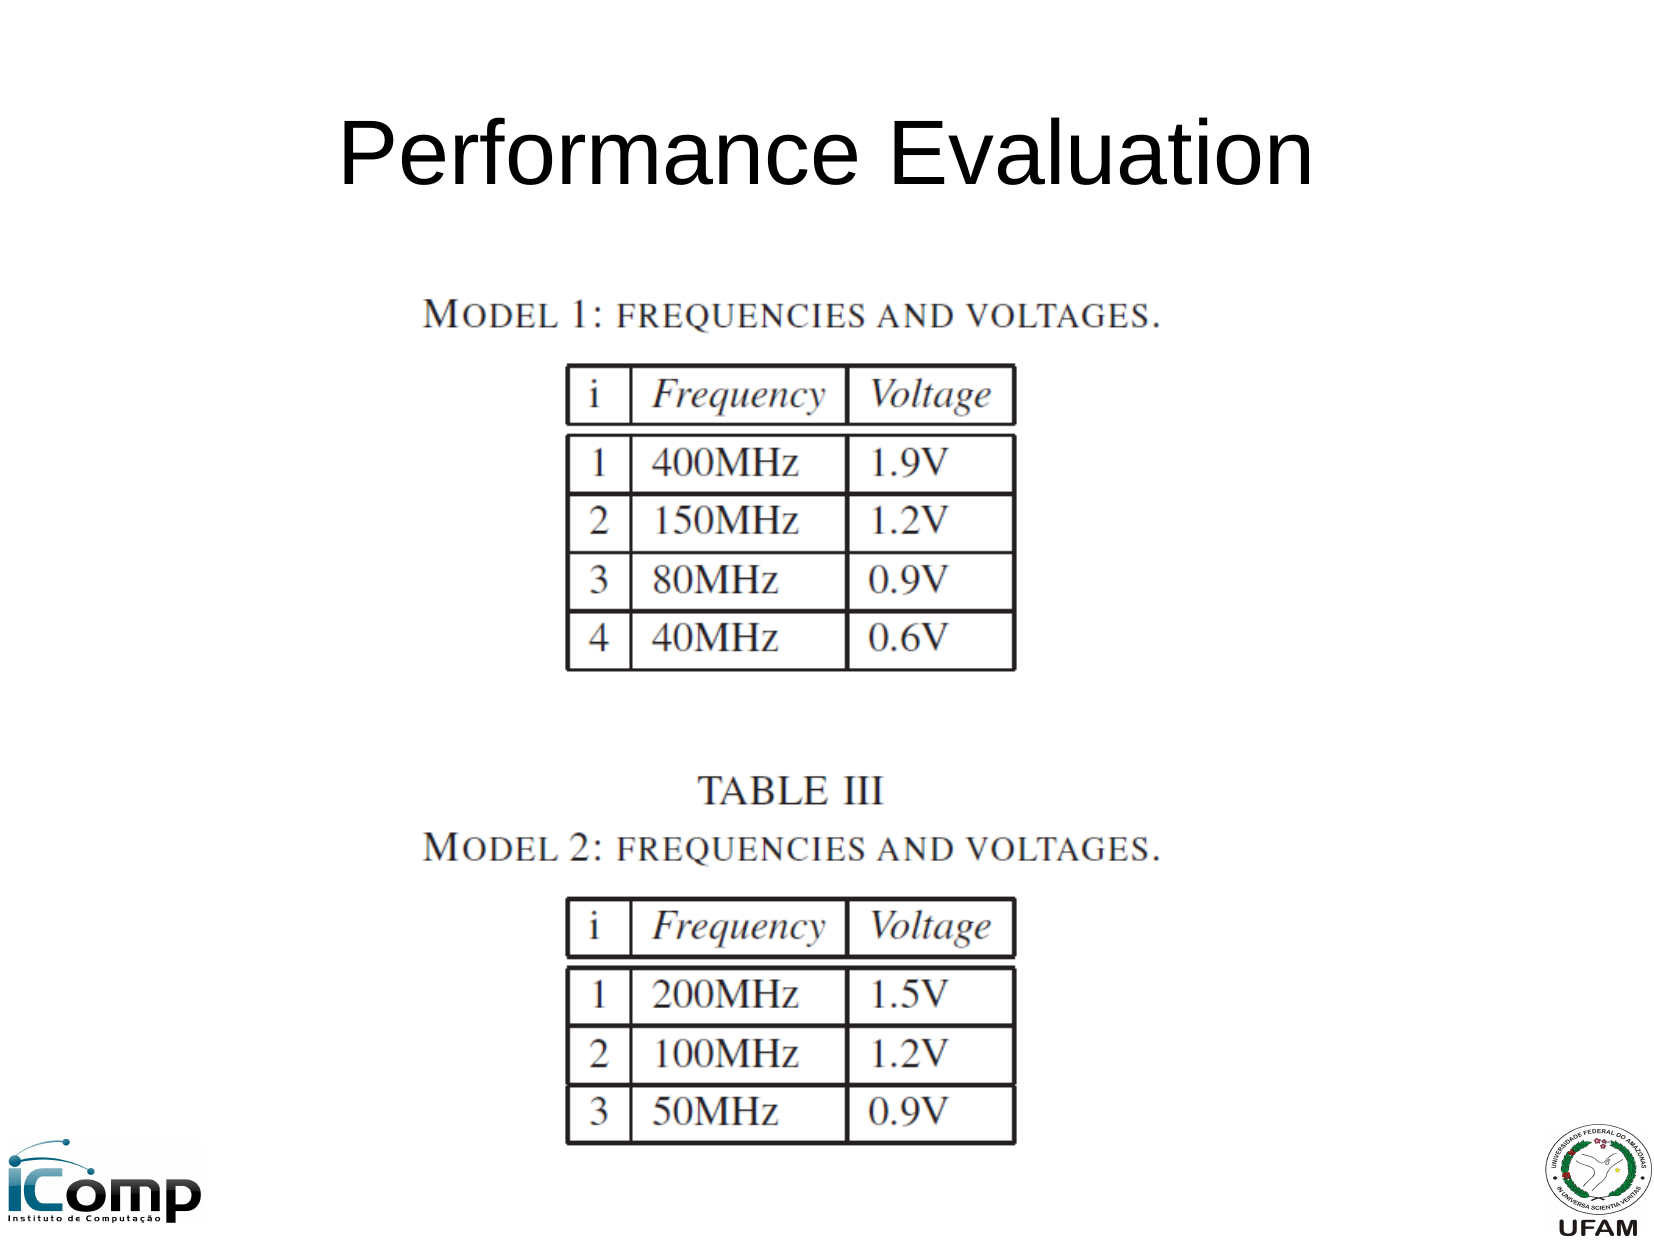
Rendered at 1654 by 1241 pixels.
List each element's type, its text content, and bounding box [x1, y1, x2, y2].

picture [372, 287, 1184, 1155]
picture [5, 1139, 205, 1226]
title Performance Evaluation [82, 49, 1571, 257]
picture [1545, 1124, 1652, 1236]
